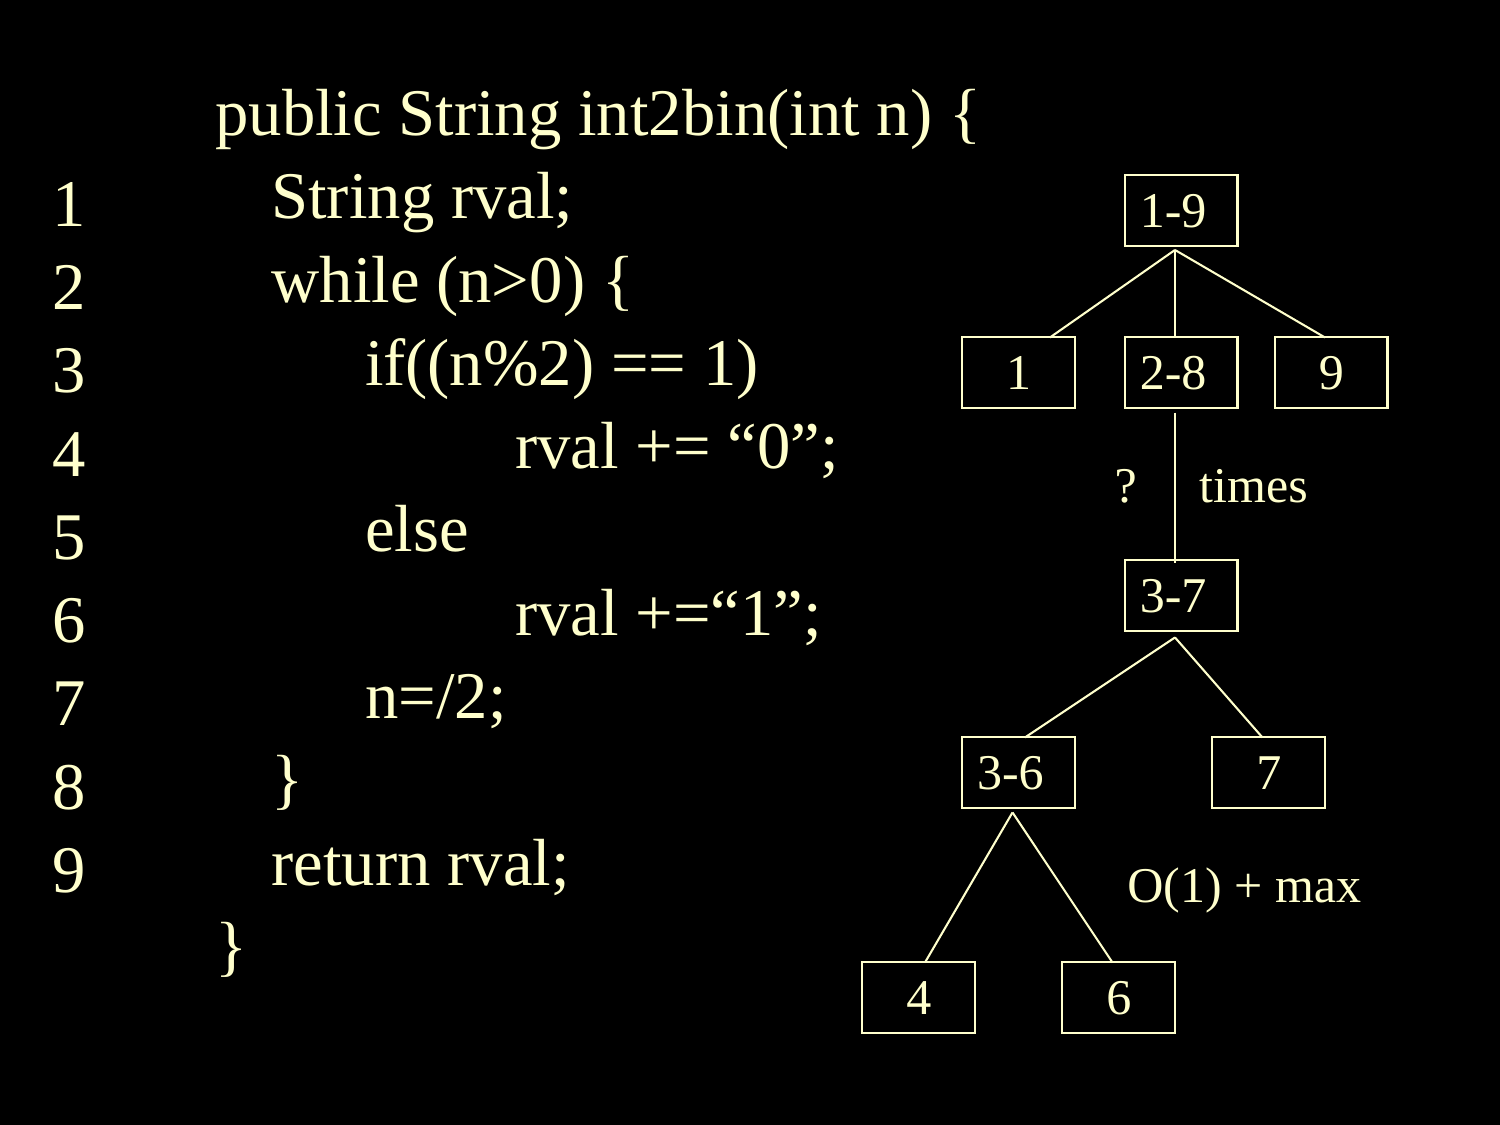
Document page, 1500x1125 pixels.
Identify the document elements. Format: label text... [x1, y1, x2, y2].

text_box 3-6 [962, 737, 1075, 809]
text_box 9 [1274, 337, 1388, 409]
list public String int2bin(int n) { String rval; while (n>0) { if((n%2) == 1) rval += “0”; else rval +=“1”; n=/2; } return rval; } [200, 74, 1128, 1051]
text_box 3-7 [1124, 560, 1238, 632]
text_box 1-9 [1124, 174, 1238, 246]
text_box 4 [862, 962, 976, 1034]
text_box 1 2 3 4 5 6 7 8 9 [37, 74, 188, 1051]
text_box O(1) + max [1087, 849, 1377, 921]
text_box 6 [1062, 962, 1176, 1034]
text_box 2-8 [1124, 337, 1238, 409]
text_box 7 [1212, 737, 1326, 809]
text_box 1 [962, 337, 1075, 409]
text_box ? times [1062, 449, 1324, 521]
